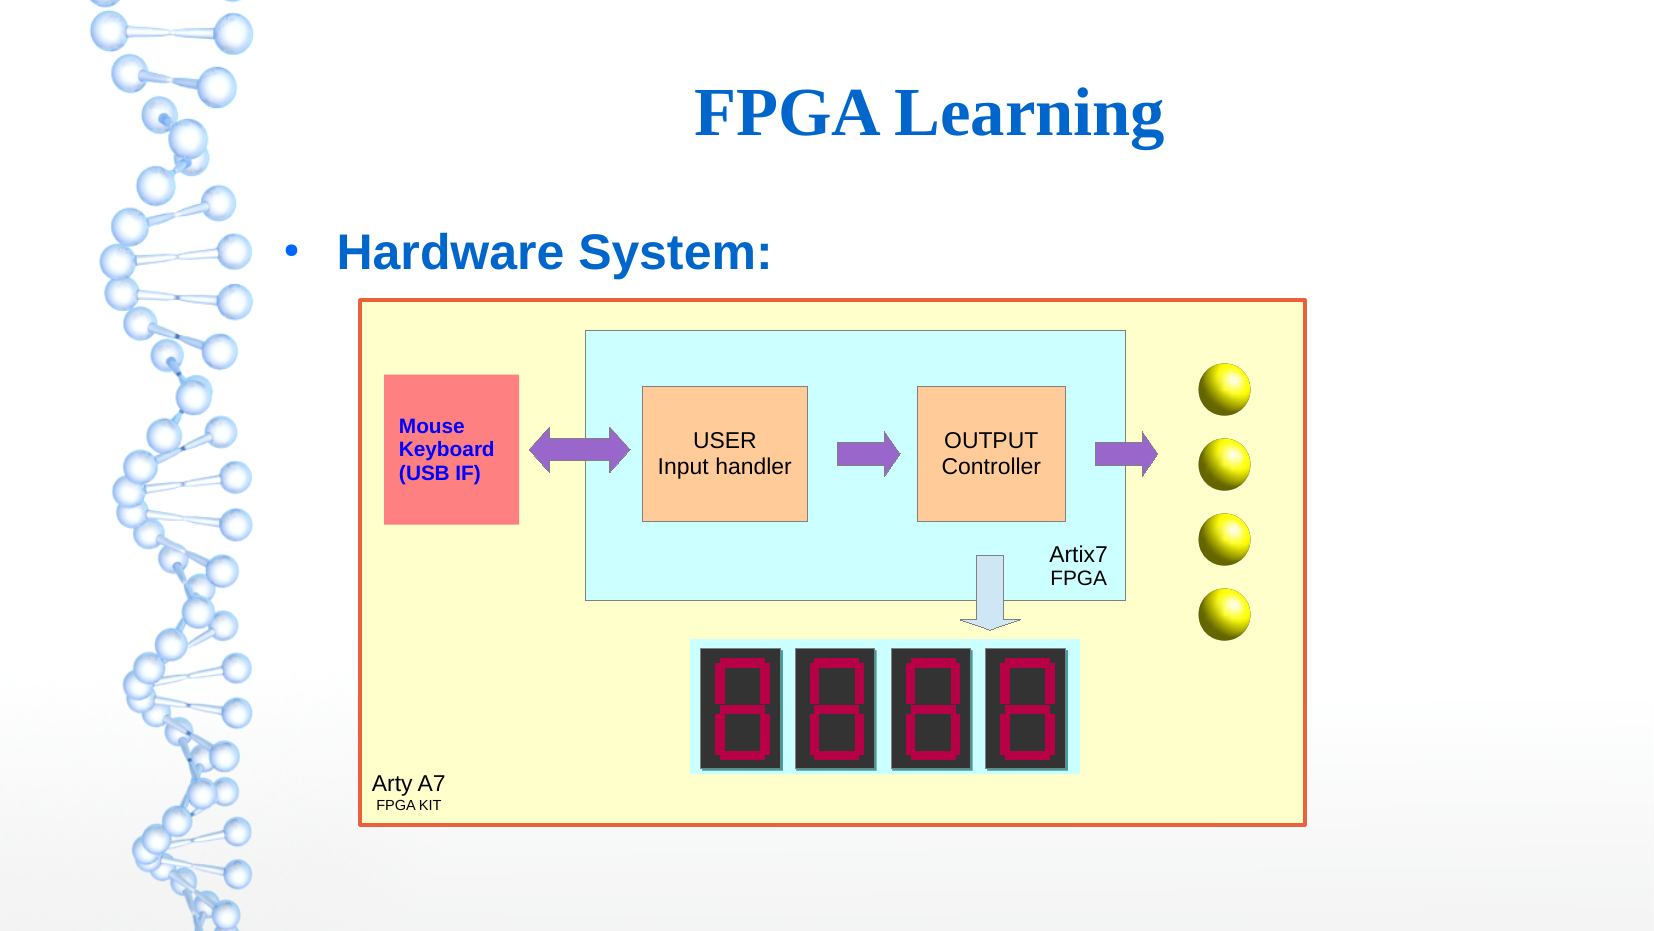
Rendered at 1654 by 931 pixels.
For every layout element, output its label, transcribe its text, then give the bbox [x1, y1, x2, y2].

text_box Arty A7 FPGA KIT [352, 763, 466, 821]
text_box [360, 639, 1306, 826]
text_box USER Input handler [642, 386, 808, 522]
text_box [529, 330, 1158, 631]
text_box OUTPUT Controller [917, 386, 1066, 522]
text_box Artix7 FPGA [1022, 534, 1135, 601]
picture [0, 0, 1654, 931]
title FPGA Learning [265, 35, 1595, 189]
text_box Mouse Keyboard (USB IF) [384, 374, 520, 525]
list Hardware System: [265, 224, 1595, 764]
